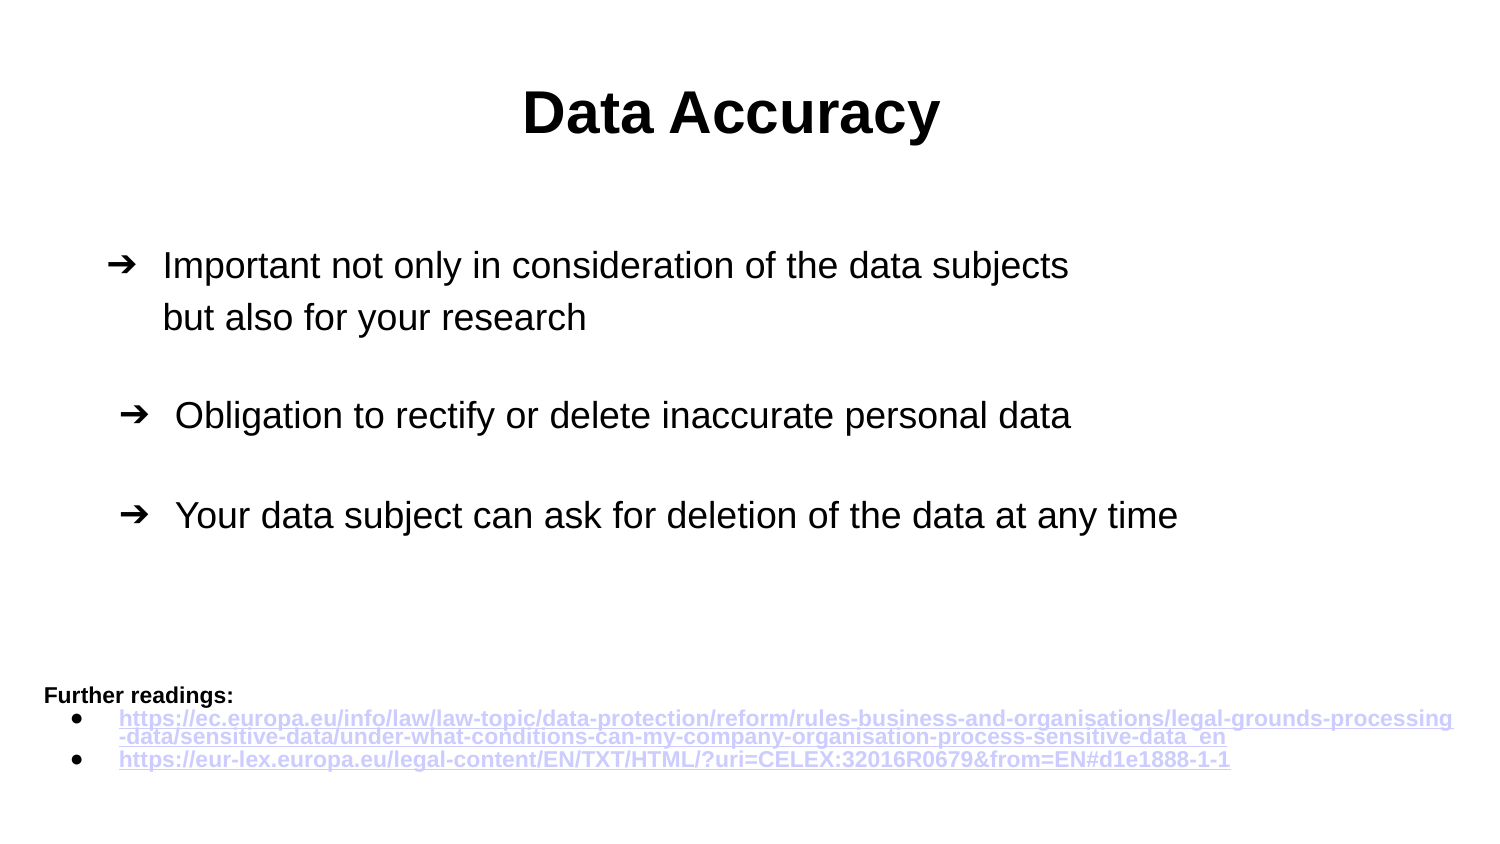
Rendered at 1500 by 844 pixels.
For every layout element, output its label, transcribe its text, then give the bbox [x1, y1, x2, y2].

text_box Your data subject can ask for deletion of the data at any time [99, 470, 1429, 565]
text_box Further readings: https://ec.europa.eu/info/law/law-topic/data-protection/reform/rules-business-and-organisations/legal-grounds-processing-data/sensitive-data/under-what-conditions-can-my-company-organisation-process-sensitive-data_en https://eur-lex.europa.eu/legal-content/EN/TXT/HTML/?uri=CELEX:32016R0679&from=EN#d1e1888-1-1 [28, 662, 1472, 792]
text_box Obligation to rectify or delete inaccurate personal data [99, 370, 1429, 465]
text_box Data Accuracy [160, 35, 1304, 183]
text_box Important not only in consideration of the data subjects but also for your research [87, 220, 1218, 346]
